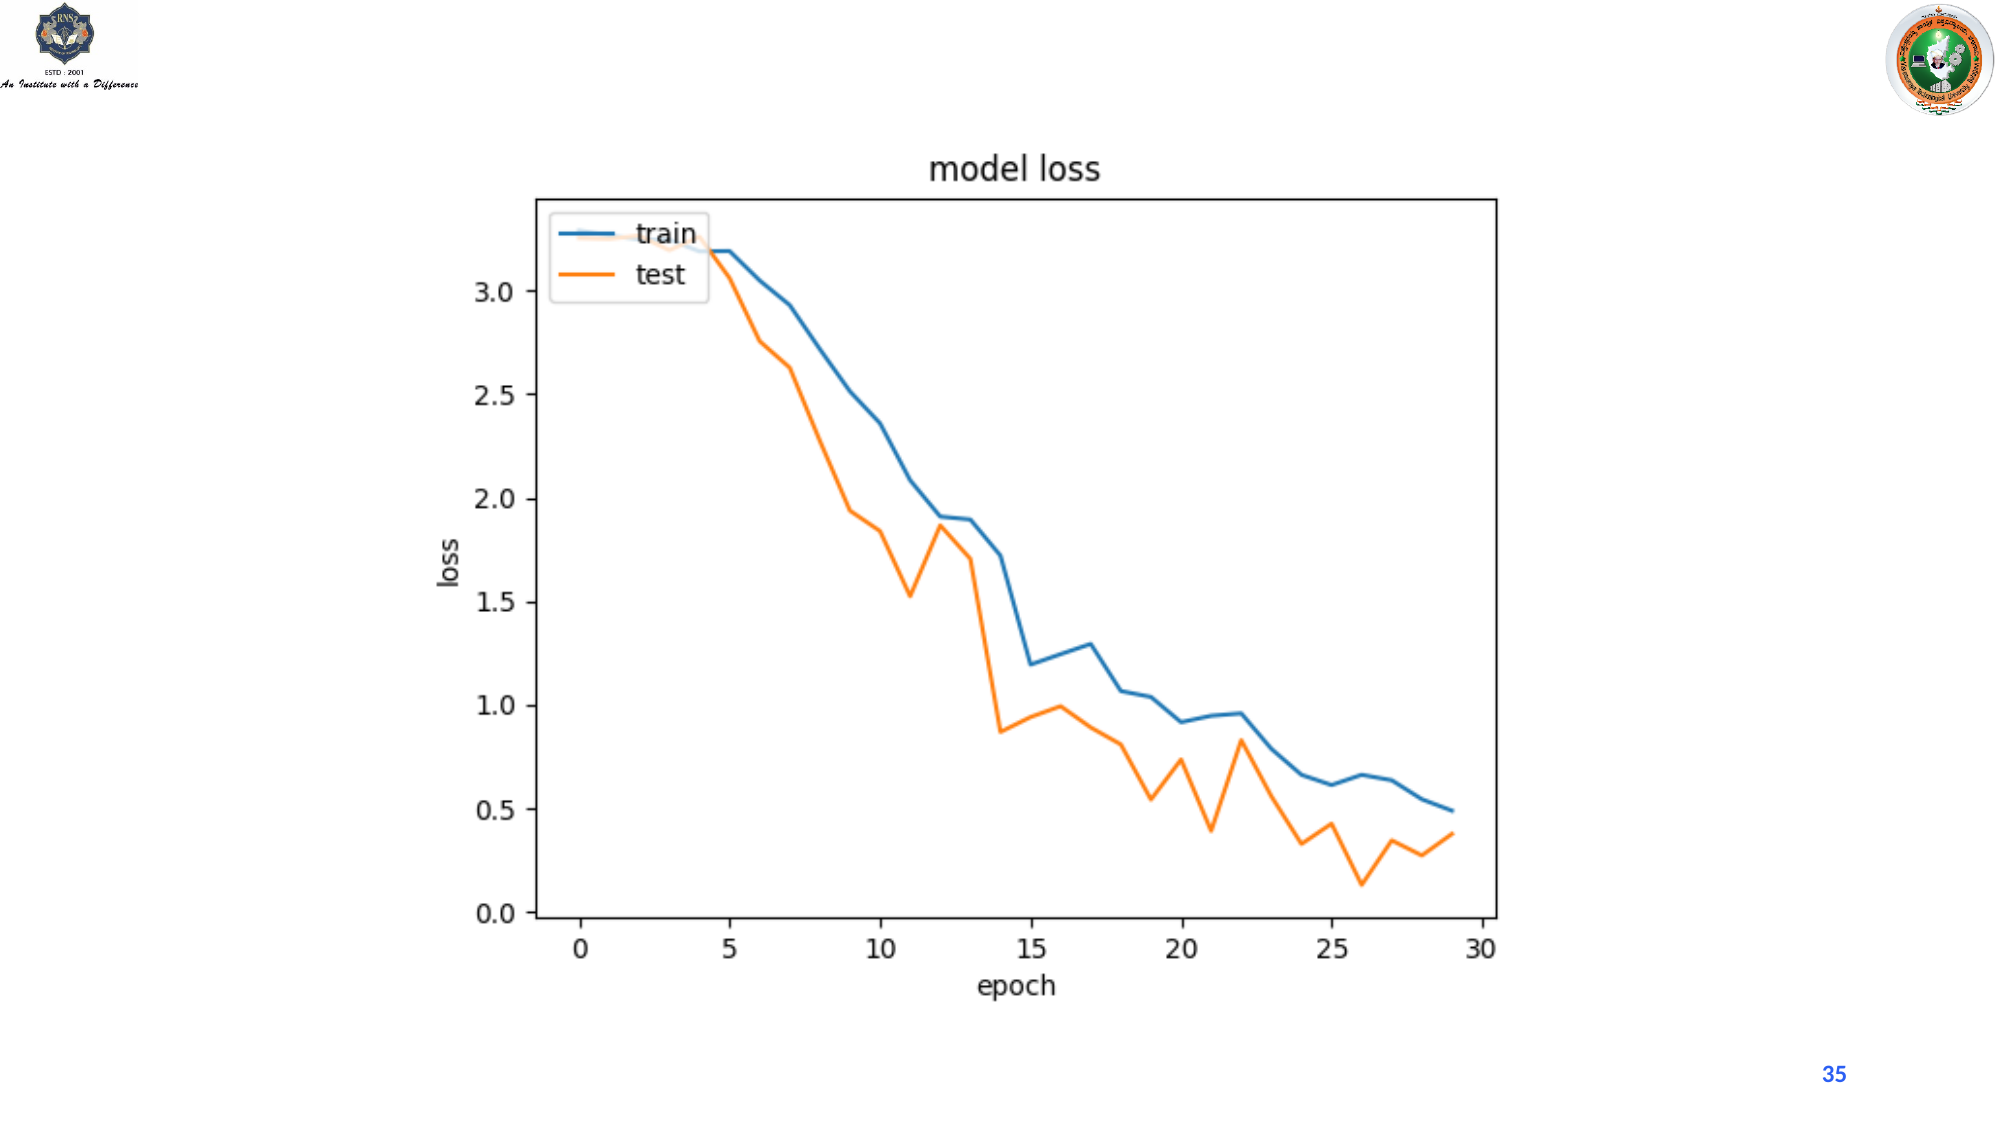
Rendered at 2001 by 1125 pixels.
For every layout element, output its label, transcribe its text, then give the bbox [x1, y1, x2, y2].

picture [381, 86, 1620, 1021]
picture [1882, 2, 1997, 117]
picture [0, 0, 138, 90]
slide_number <number> [1412, 1042, 1863, 1103]
